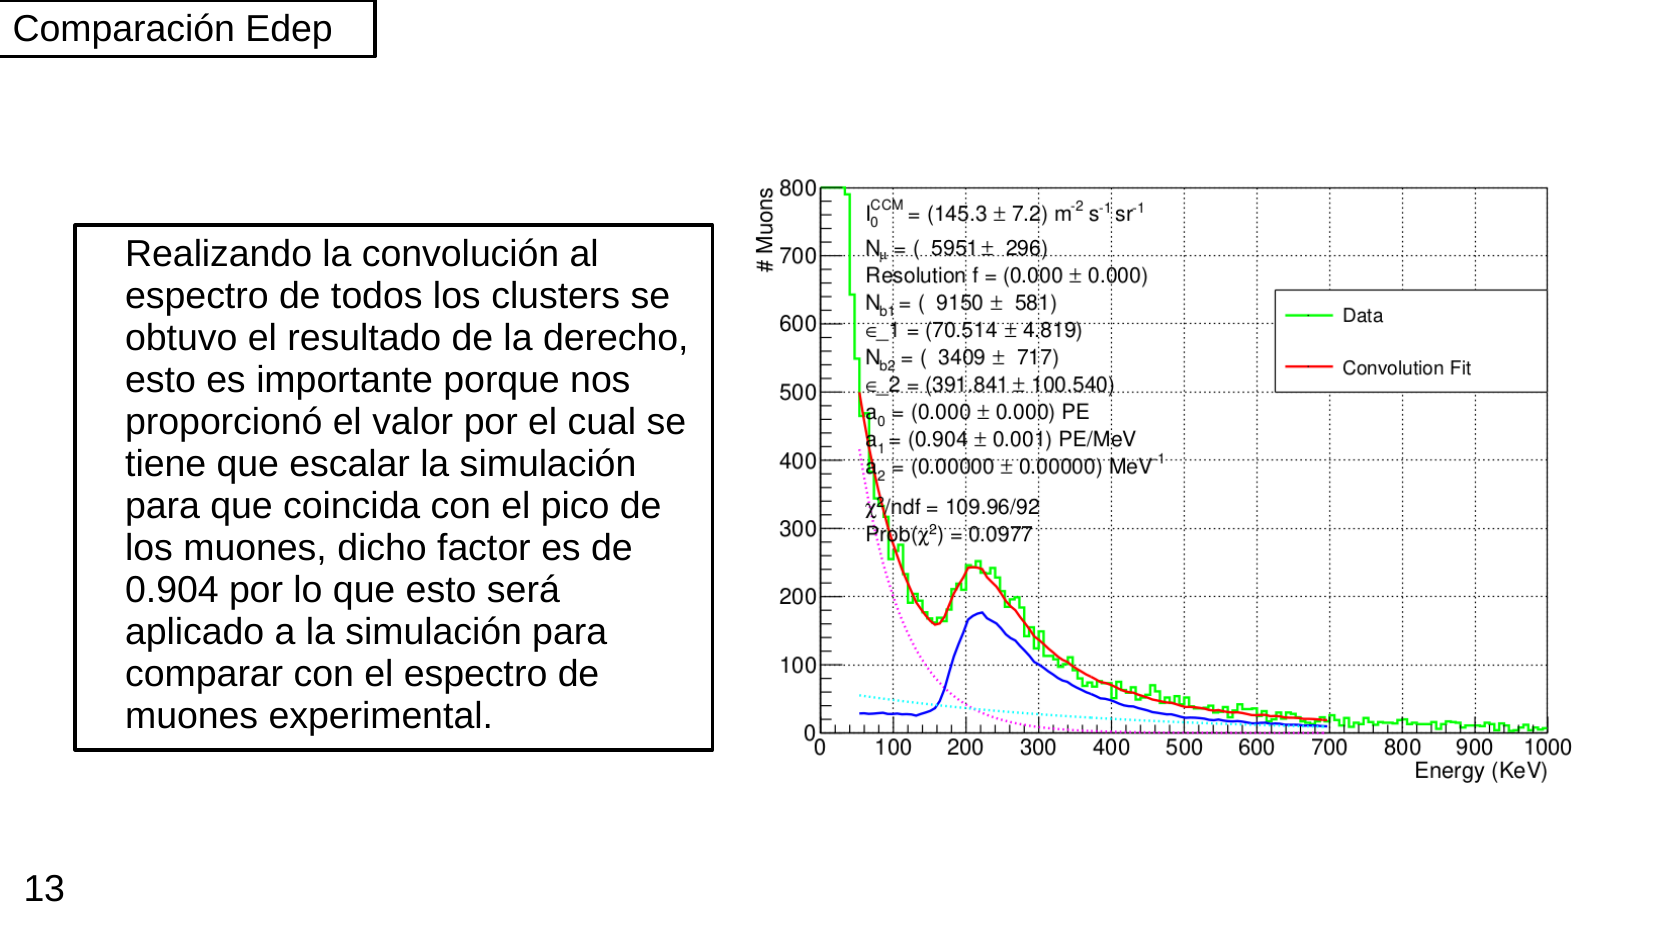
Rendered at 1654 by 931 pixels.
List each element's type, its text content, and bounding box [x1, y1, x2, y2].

picture [749, 149, 1576, 788]
text_box <number> [8, 860, 638, 931]
text_box Comparación Edep [0, 0, 376, 57]
text_box Realizando la convolución al espectro de todos los clusters se obtuvo el resultado de la derecho, esto es importante porque nos proporcionó el valor por el cual se tiene que escalar la simulación para que coincida con el pico de los muones, dicho factor es de 0.904 por lo que esto será aplicado a la simulación para comparar con el espectro de muones experimental. [75, 225, 713, 751]
